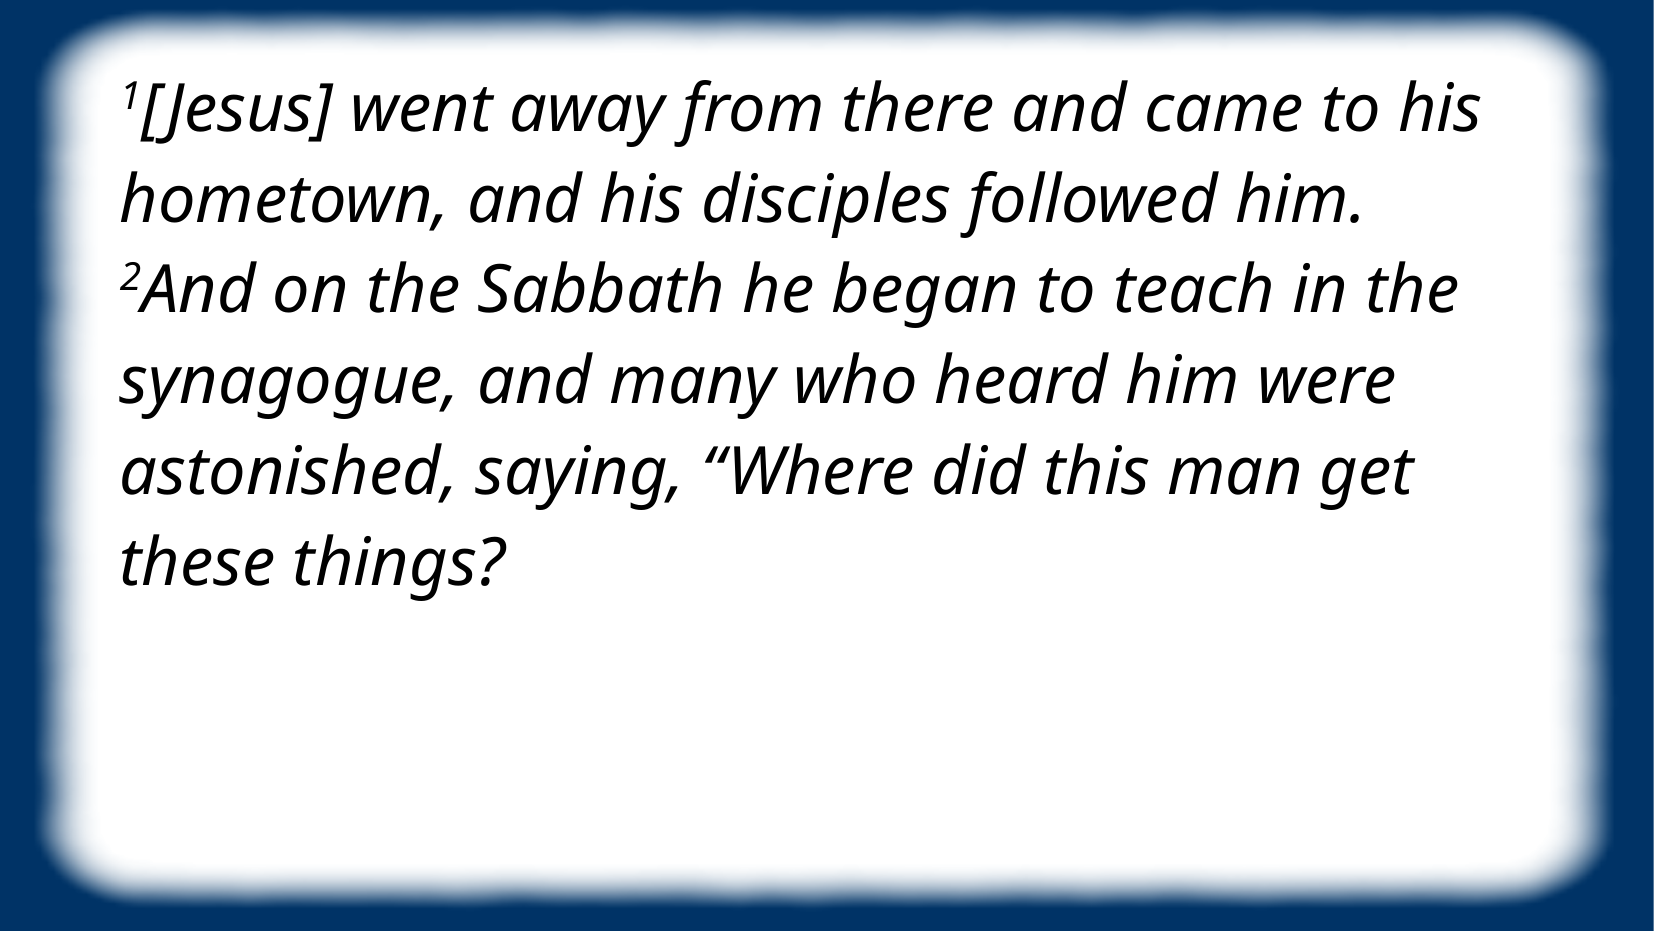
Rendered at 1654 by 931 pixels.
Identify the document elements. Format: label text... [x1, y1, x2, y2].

picture [0, 0, 1654, 931]
text_box 1[Jesus] went away from there and came to his hometown, and his disciples followed him. 2And on the Sabbath he began to teach in the synagogue, and many who heard him were astonished, saying, “Where did this man get these things? [105, 52, 1555, 601]
